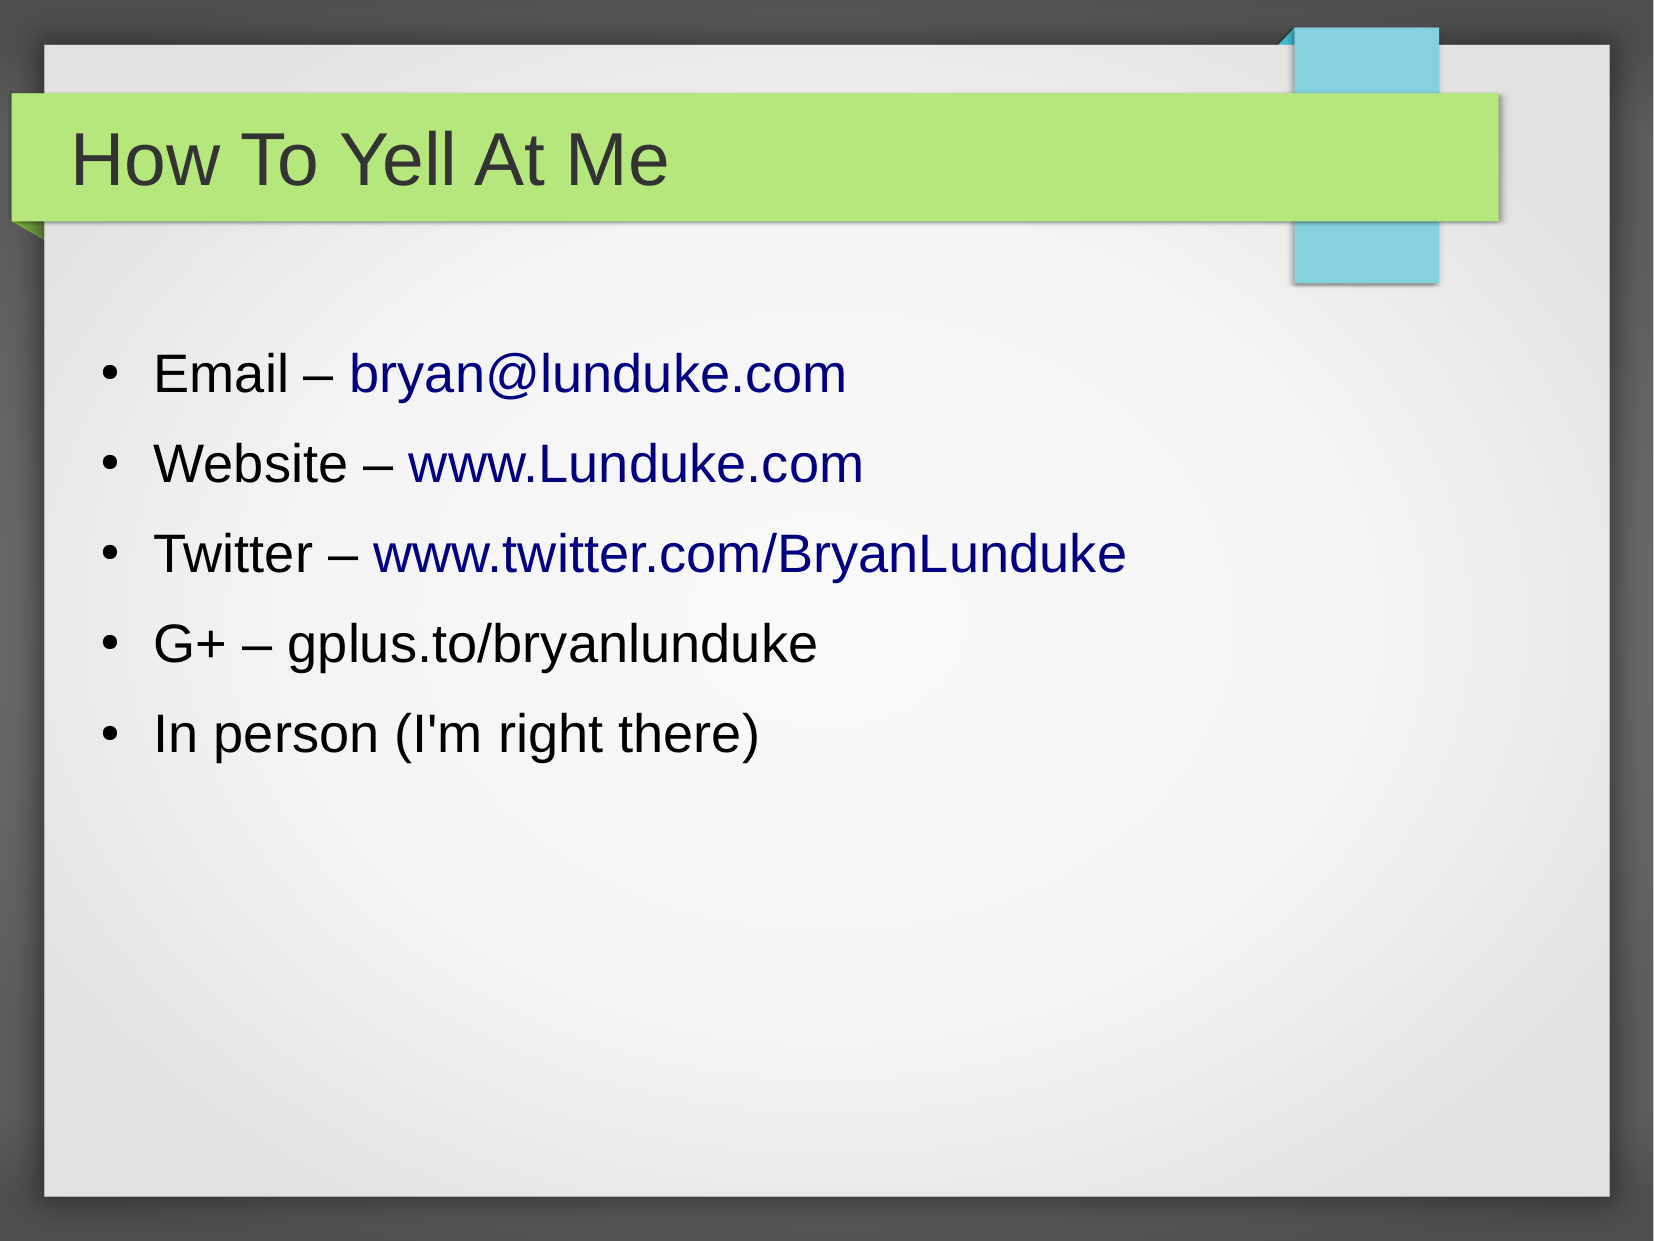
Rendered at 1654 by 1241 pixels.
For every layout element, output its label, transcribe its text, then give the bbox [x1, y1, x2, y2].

title How To Yell At Me [70, 106, 1229, 213]
picture [0, 0, 1654, 1241]
list Email – bryan@lunduke.com Website – www.Lunduke.com Twitter – www.twitter.com/BryanLunduke G+ – gplus.to/bryanlunduke In person (I'm right there) [82, 343, 1538, 1063]
